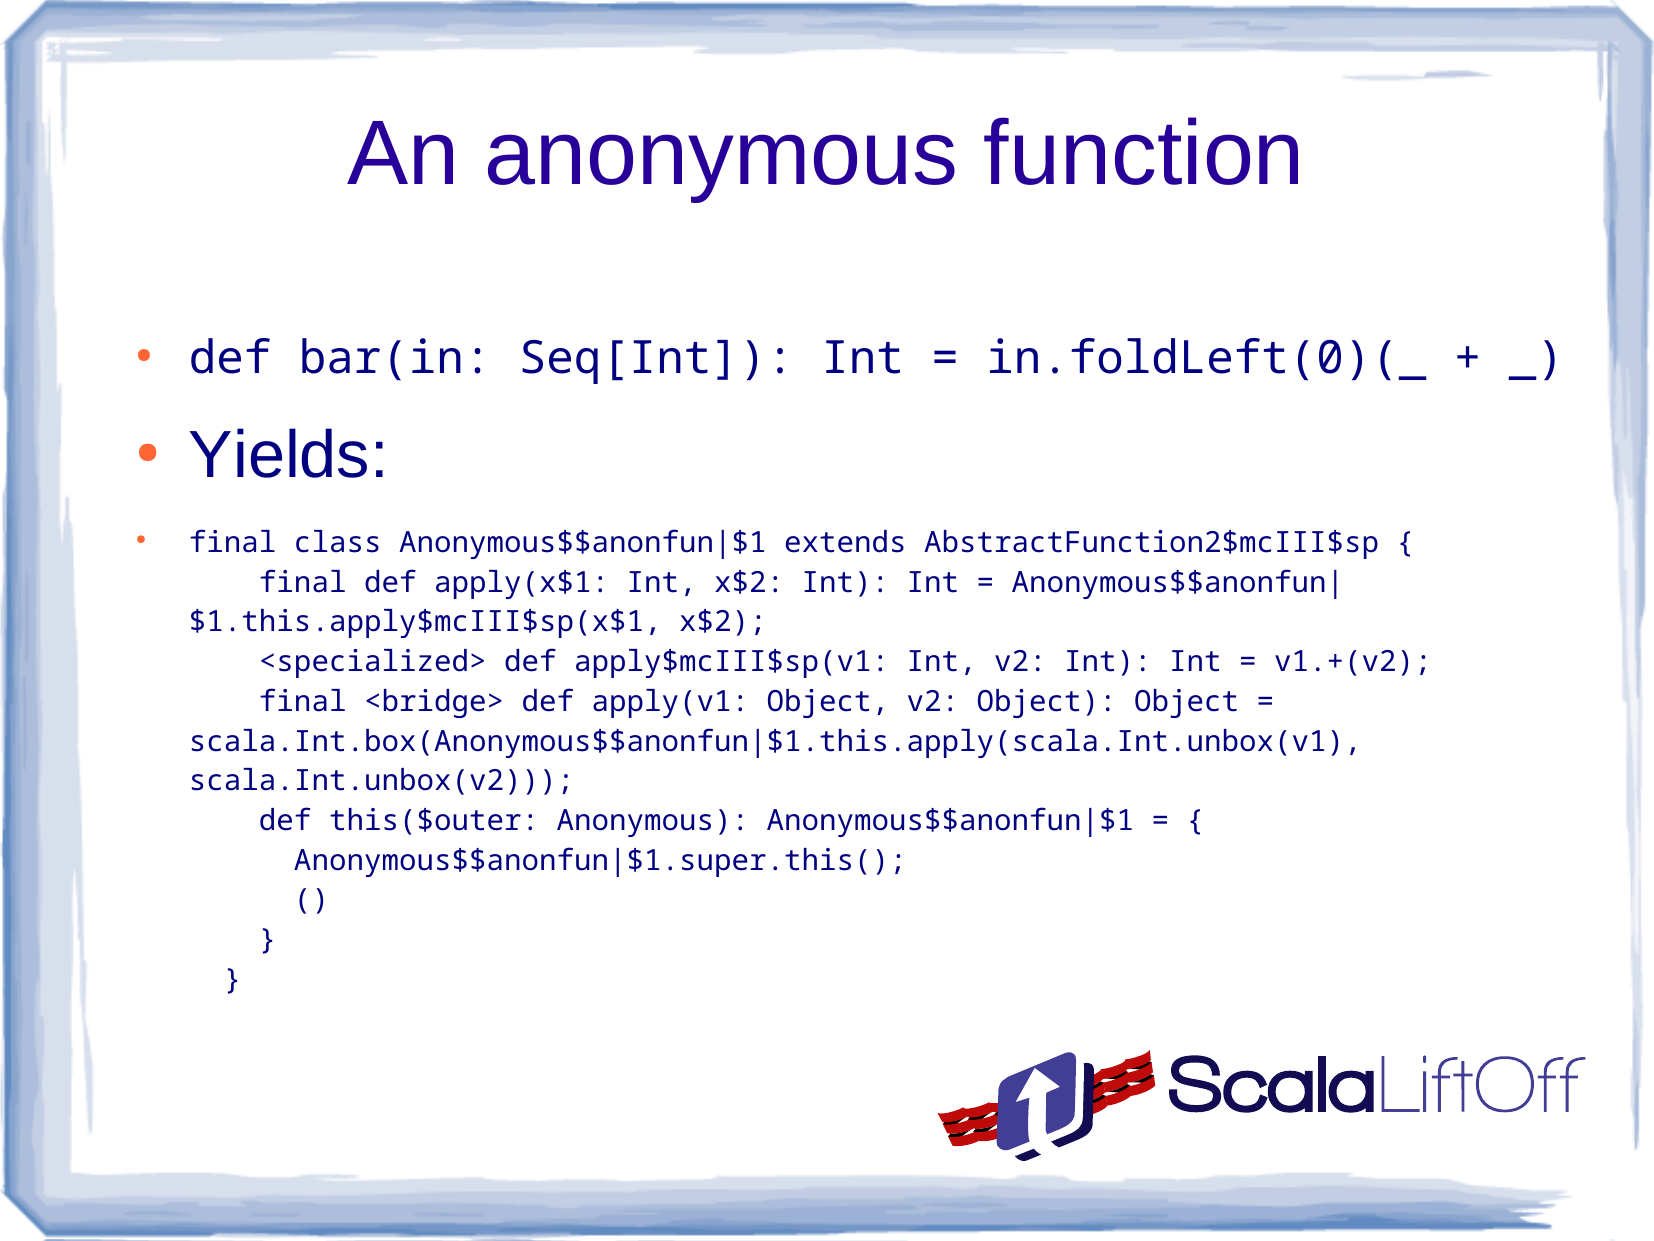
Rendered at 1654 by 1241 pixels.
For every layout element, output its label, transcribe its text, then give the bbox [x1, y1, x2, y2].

title An anonymous function [82, 56, 1571, 250]
picture [0, 0, 1654, 1241]
list def bar(in: Seq[Int]): Int = in.foldLeft(0)(_ + _) Yields: final class Anonymous$$anonfun|$1 extends AbstractFunction2$mcIII$sp { final def apply(x$1: Int, x$2: Int): Int = Anonymous$$anonfun|$1.this.apply$mcIII$sp(x$1, x$2); <specialized> def apply$mcIII$sp(v1: Int, v2: Int): Int = v1.+(v2); final <bridge> def apply(v1: Object, v2: Object): Object = scala.Int.box(Anonymous$$anonfun|$1.this.apply(scala.Int.unbox(v1), scala.Int.unbox(v2))); def this($outer: Anonymous): Anonymous$$anonfun|$1 = { Anonymous$$anonfun|$1.super.this(); () } } [118, 324, 1571, 1031]
